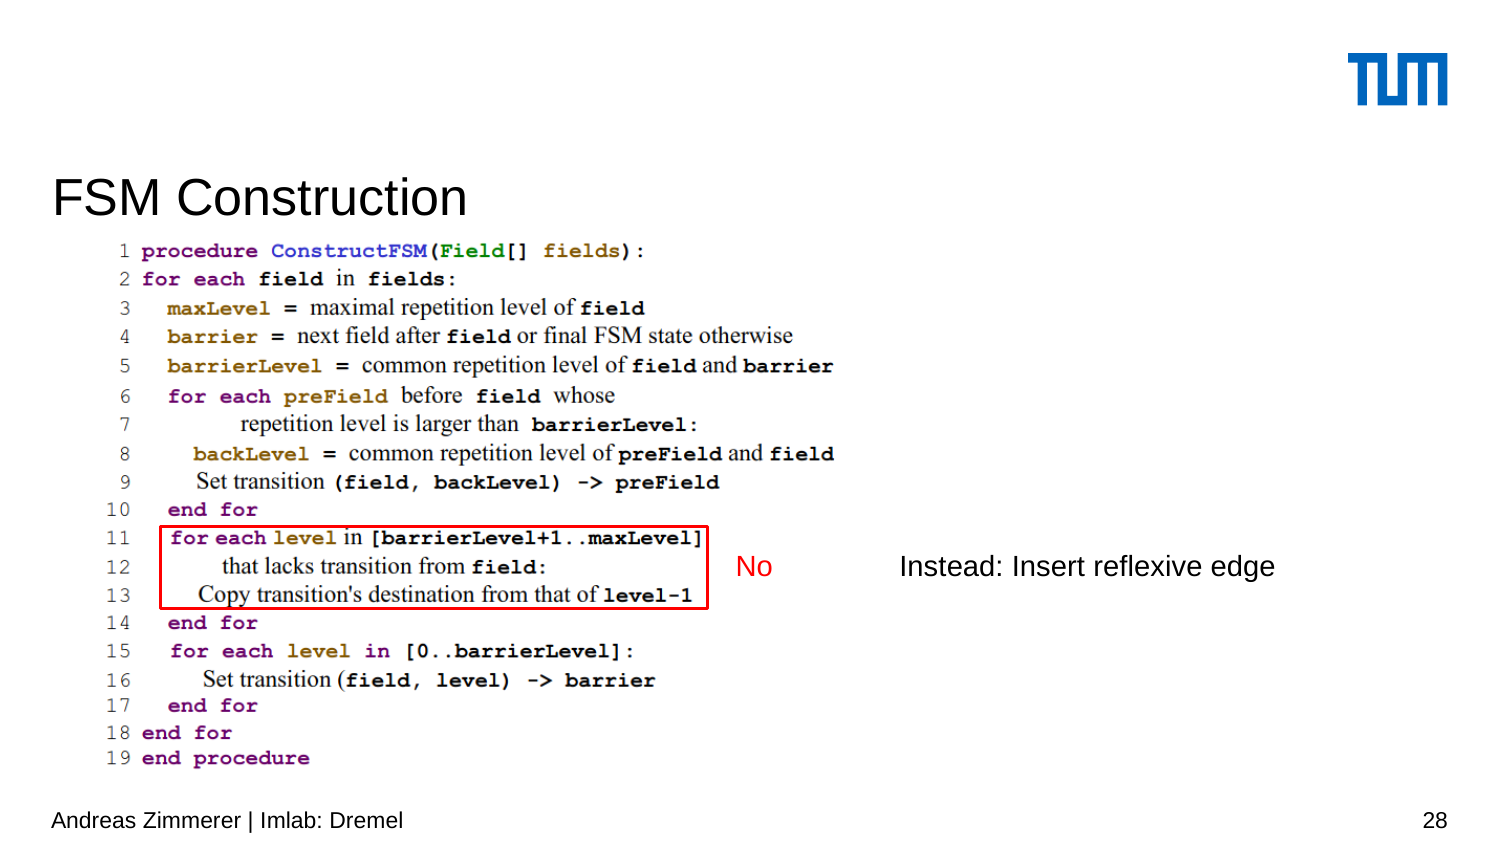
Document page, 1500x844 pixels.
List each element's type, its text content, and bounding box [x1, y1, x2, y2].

slide_number <number> [1112, 796, 1448, 842]
title FSM Construction [52, 159, 1449, 227]
text_box No [720, 542, 792, 595]
text_box Instead: Insert reflexive edge [884, 542, 1350, 595]
footer Andreas Zimmerer | Imlab: Dremel [51, 796, 1112, 842]
picture [99, 232, 856, 781]
